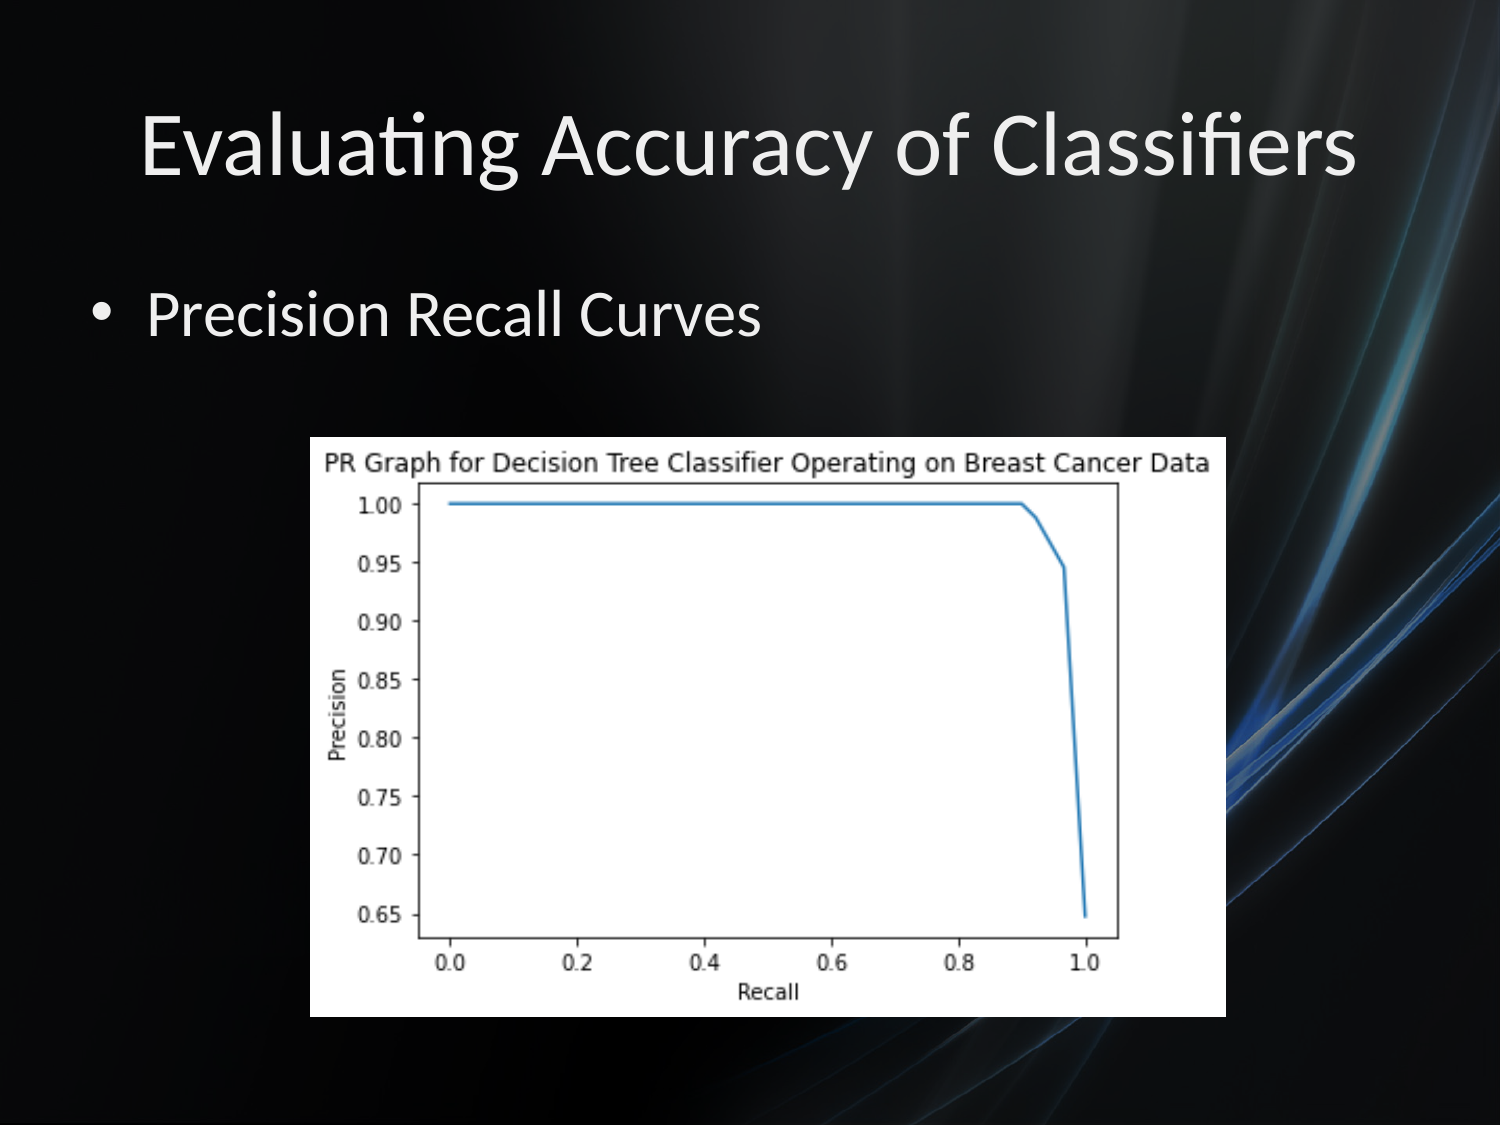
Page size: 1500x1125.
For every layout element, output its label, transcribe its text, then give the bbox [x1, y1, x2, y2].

picture [0, 0, 1500, 1125]
list Precision Recall Curves [75, 262, 1425, 1005]
title Evaluating Accuracy of Classifiers [75, 45, 1425, 233]
